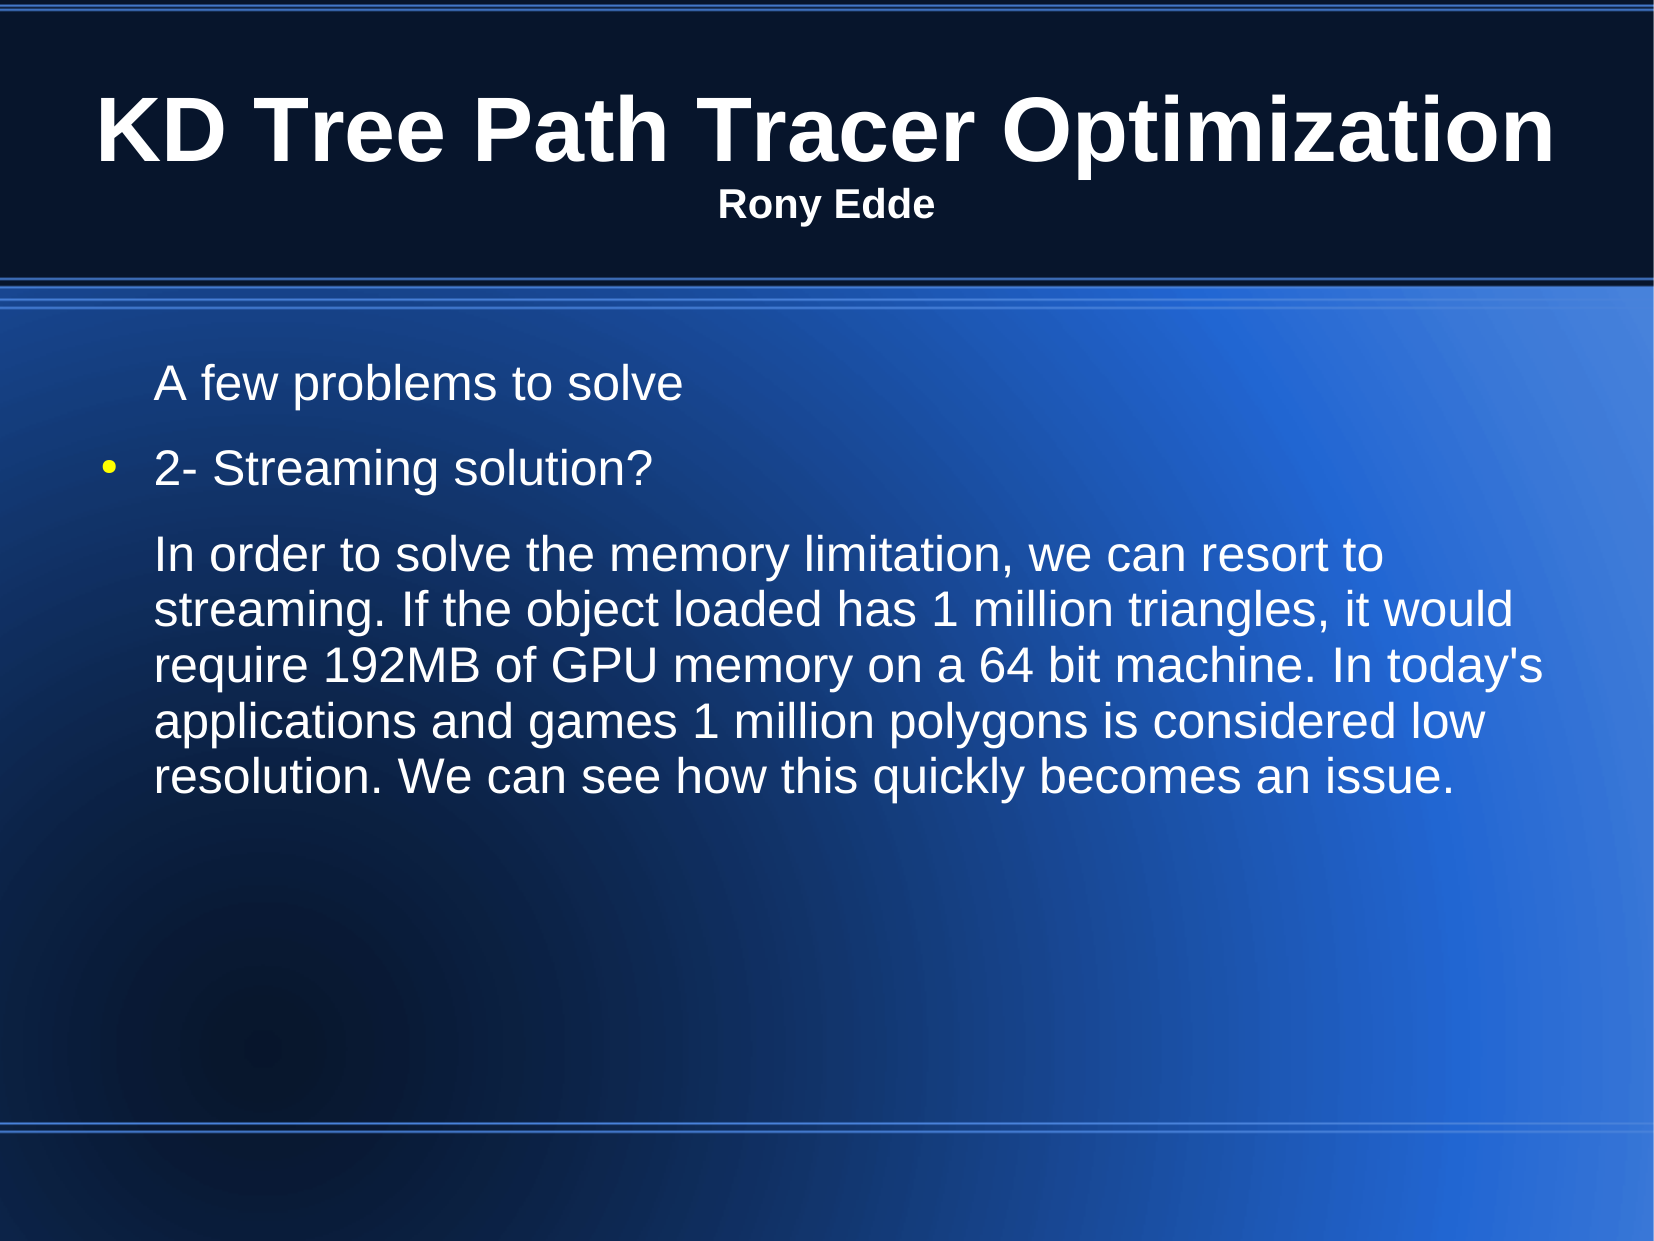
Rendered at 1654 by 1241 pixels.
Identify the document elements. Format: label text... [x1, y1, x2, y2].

list A few problems to solve 2- Streaming solution? In order to solve the memory limitation, we can resort to streaming. If the object loaded has 1 million triangles, it would require 192MB of GPU memory on a 64 bit machine. In today's applications and games 1 million polygons is considered low resolution. We can see how this quickly becomes an issue. [82, 355, 1571, 1058]
title KD Tree Path Tracer Optimization Rony Edde [82, 56, 1571, 250]
picture [0, 0, 1654, 1241]
